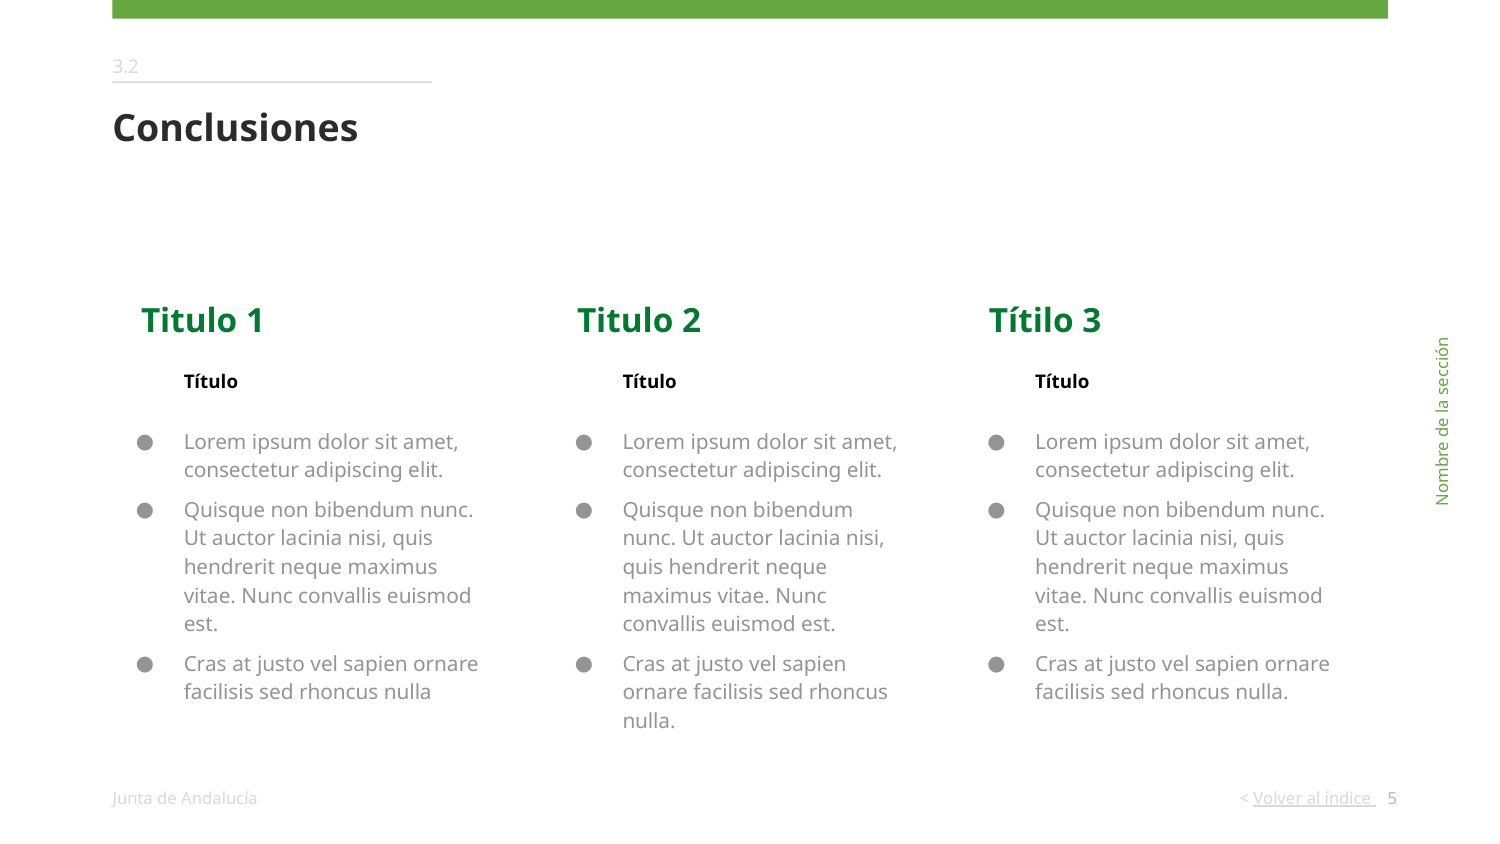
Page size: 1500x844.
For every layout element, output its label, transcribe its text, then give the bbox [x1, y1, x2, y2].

text_box Título Lorem ipsum dolor sit amet, consectetur adipiscing elit. Quisque non bibendum nunc. Ut auctor lacinia nisi, quis hendrerit neque maximus vitae. Nunc convallis euismod est. Cras at justo vel sapien ornare facilisis sed rhoncus nulla. [544, 366, 916, 736]
text_box Conclusiones [112, 104, 597, 226]
text_box Título Lorem ipsum dolor sit amet, consectetur adipiscing elit. Quisque non bibendum nunc. Ut auctor lacinia nisi, quis hendrerit neque maximus vitae. Nunc convallis euismod est. Cras at justo vel sapien ornare facilisis sed rhoncus nulla. [957, 366, 1346, 736]
text_box 3.2 [112, 54, 186, 125]
text_box Nombre de la sección [1425, 228, 1458, 615]
text_box [112, 0, 1388, 19]
text_box Títilo 3 [989, 298, 1307, 357]
text_box < Volver al índice [989, 787, 1376, 821]
slide_number <número> [1387, 787, 1478, 844]
text_box Titulo 2 [577, 298, 895, 357]
text_box Titulo 1 [141, 298, 459, 357]
text_box Título Lorem ipsum dolor sit amet, consectetur adipiscing elit. Quisque non bibendum nunc. Ut auctor lacinia nisi, quis hendrerit neque maximus vitae. Nunc convallis euismod est. Cras at justo vel sapien ornare facilisis sed rhoncus nulla [105, 366, 495, 736]
